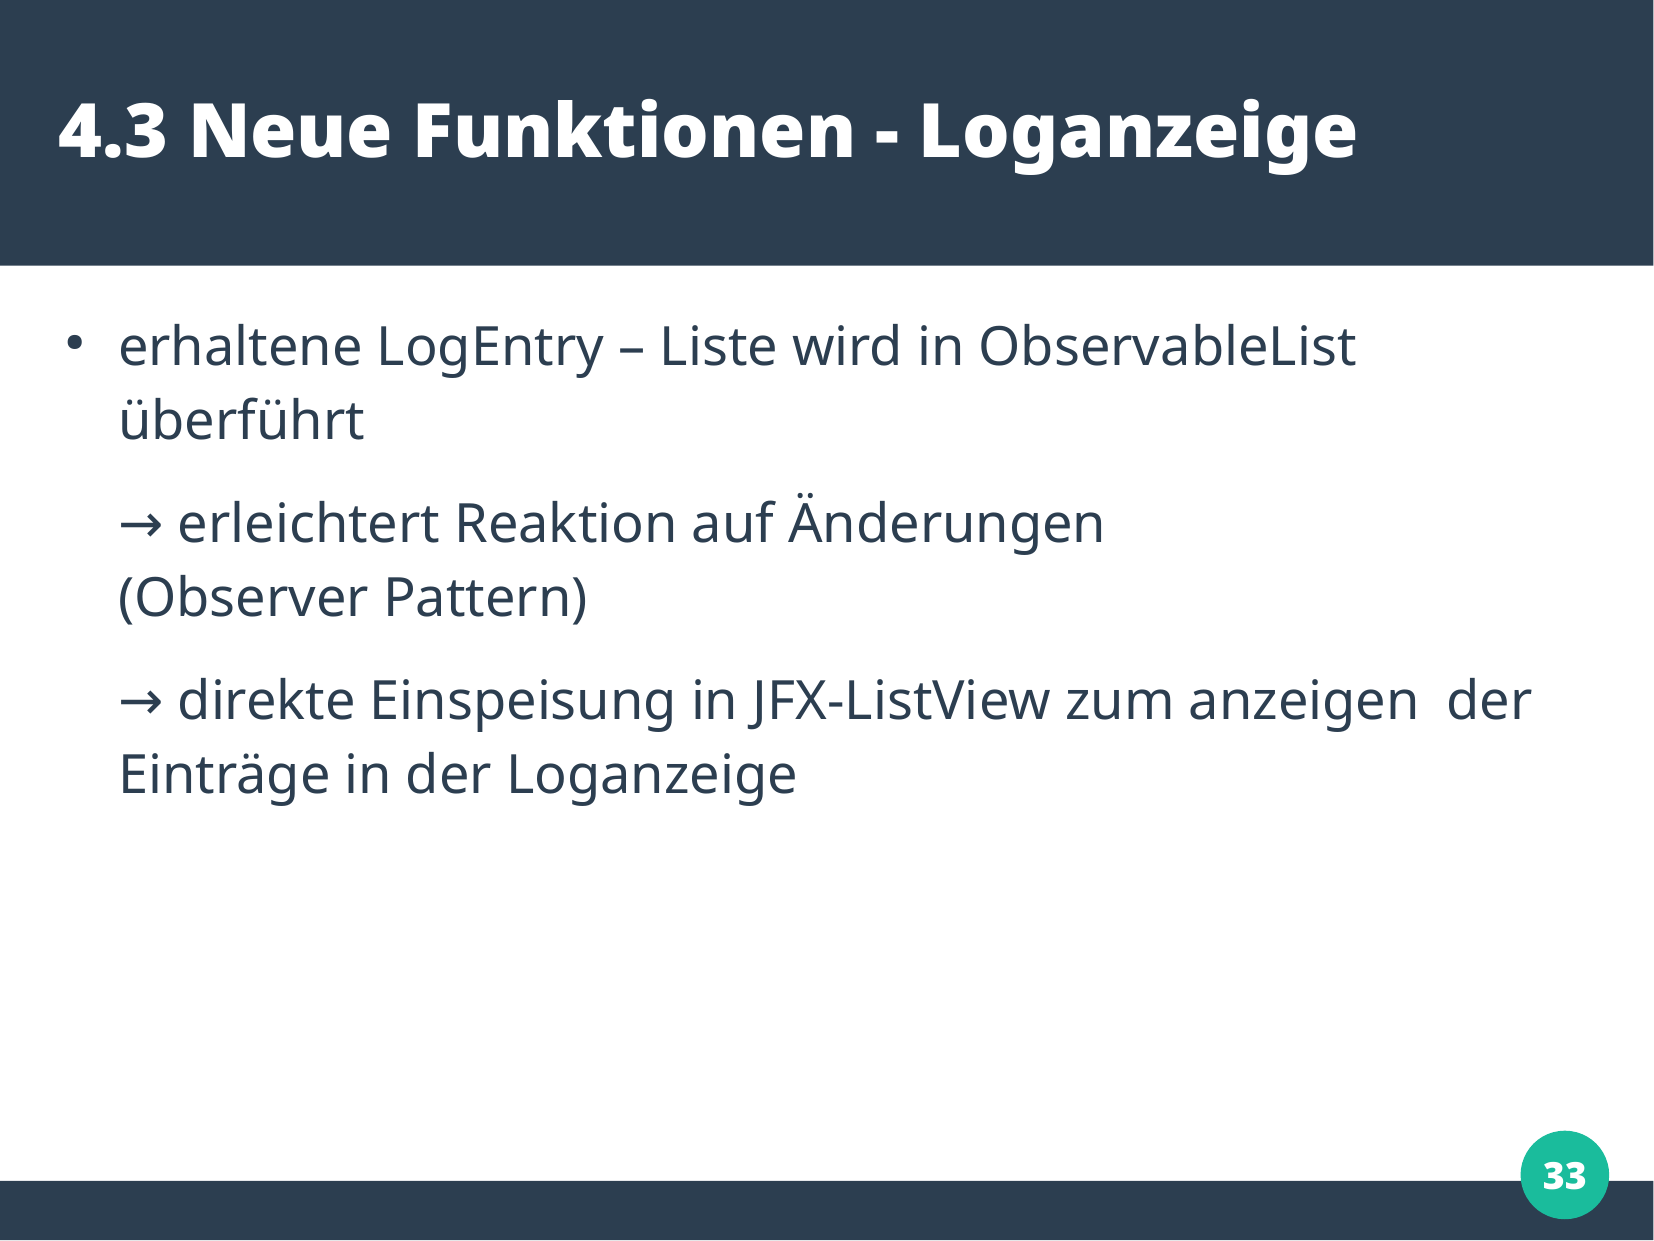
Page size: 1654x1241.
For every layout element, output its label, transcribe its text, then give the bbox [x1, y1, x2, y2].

title 4.3 Neue Funktionen - Loganzeige [58, 49, 1595, 207]
list erhaltene LogEntry – Liste wird in ObservableList überführt → erleichtert Reaktion auf Änderungen (Observer Pattern) → direkte Einspeisung in JFX-ListView zum anzeigen der Einträge in der Loganzeige [47, 307, 1583, 851]
